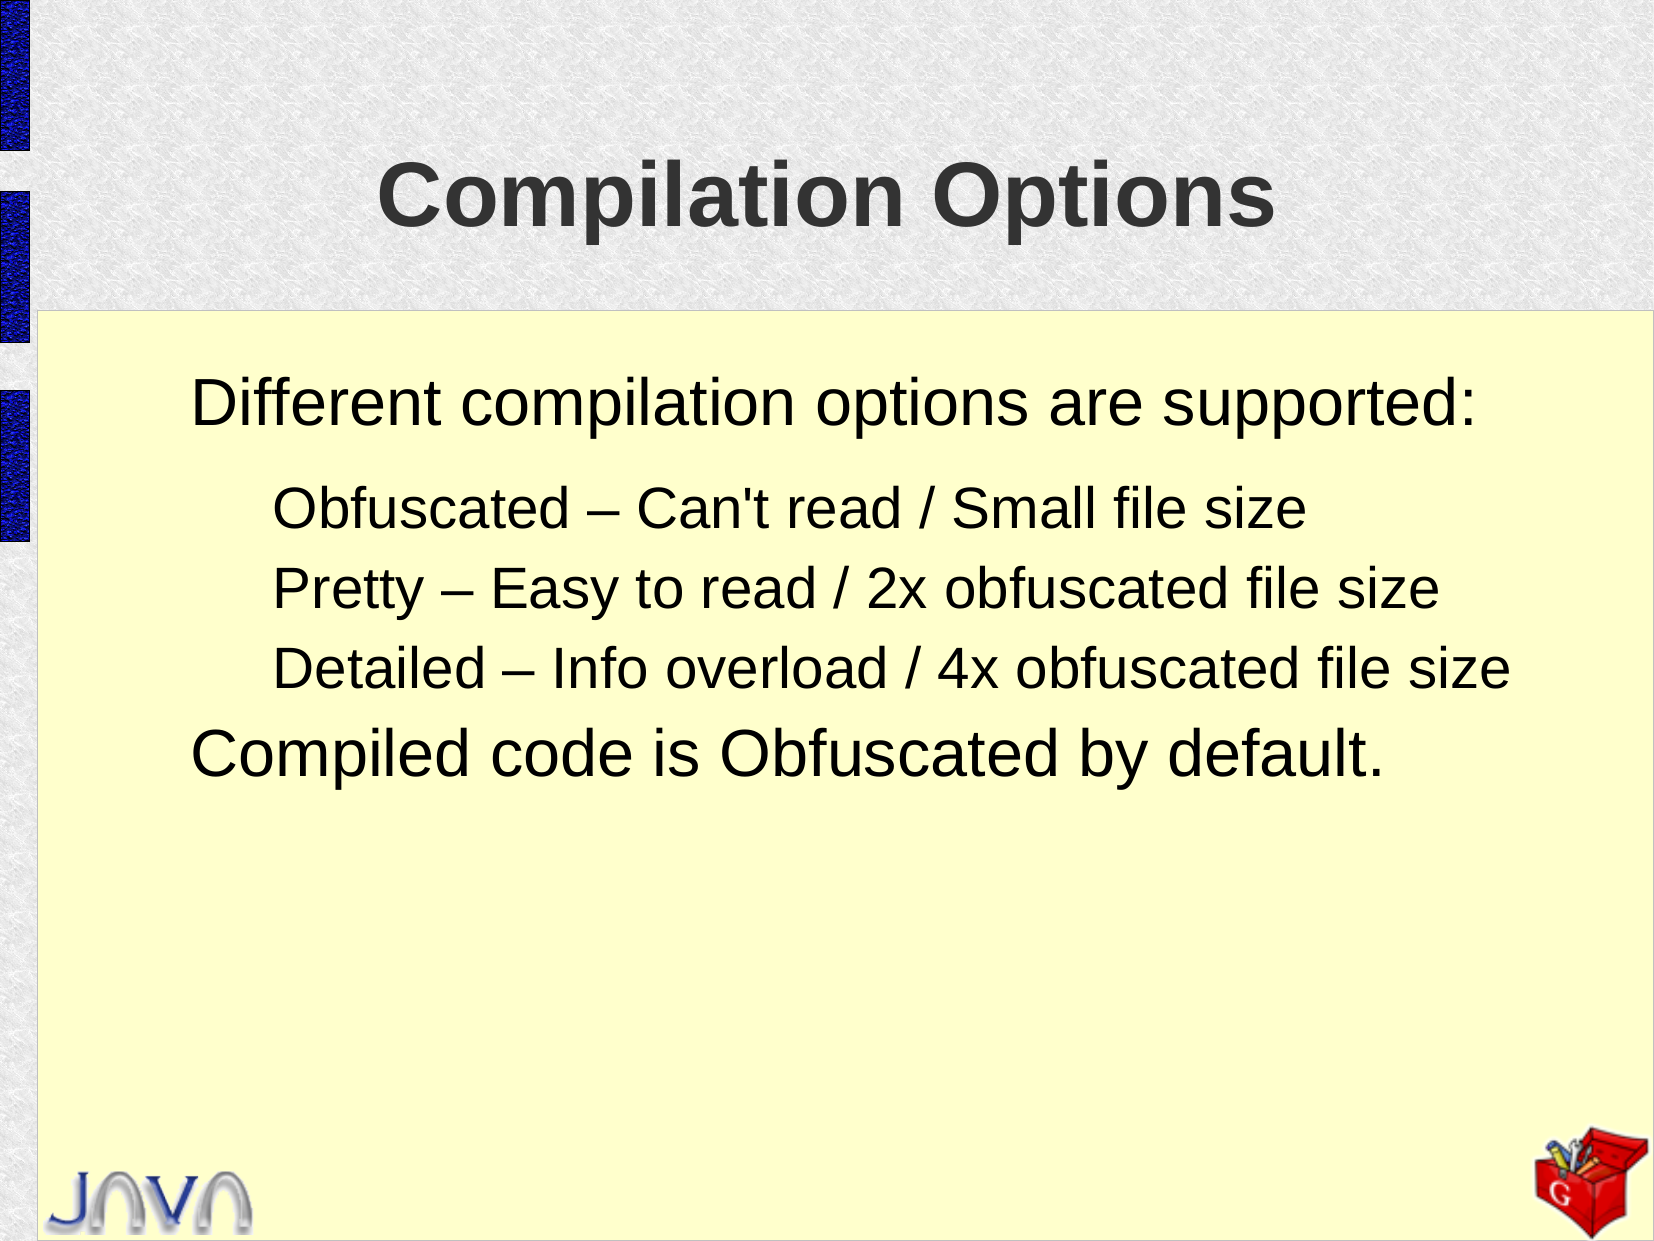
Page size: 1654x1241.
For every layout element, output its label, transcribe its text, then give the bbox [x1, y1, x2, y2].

picture [43, 1162, 263, 1235]
picture [1525, 1118, 1654, 1241]
list Different compilation options are supported: Obfuscated – Can't read / Small file size Pretty – Easy to read / 2x obfuscated file size Detailed – Info overload / 4x obfuscated file size Compiled code is Obfuscated by default. [178, 364, 1570, 1147]
picture [1, 1, 29, 150]
picture [0, 0, 1654, 1241]
picture [1, 391, 29, 541]
title Compilation Options [121, 91, 1534, 299]
picture [1, 192, 29, 342]
